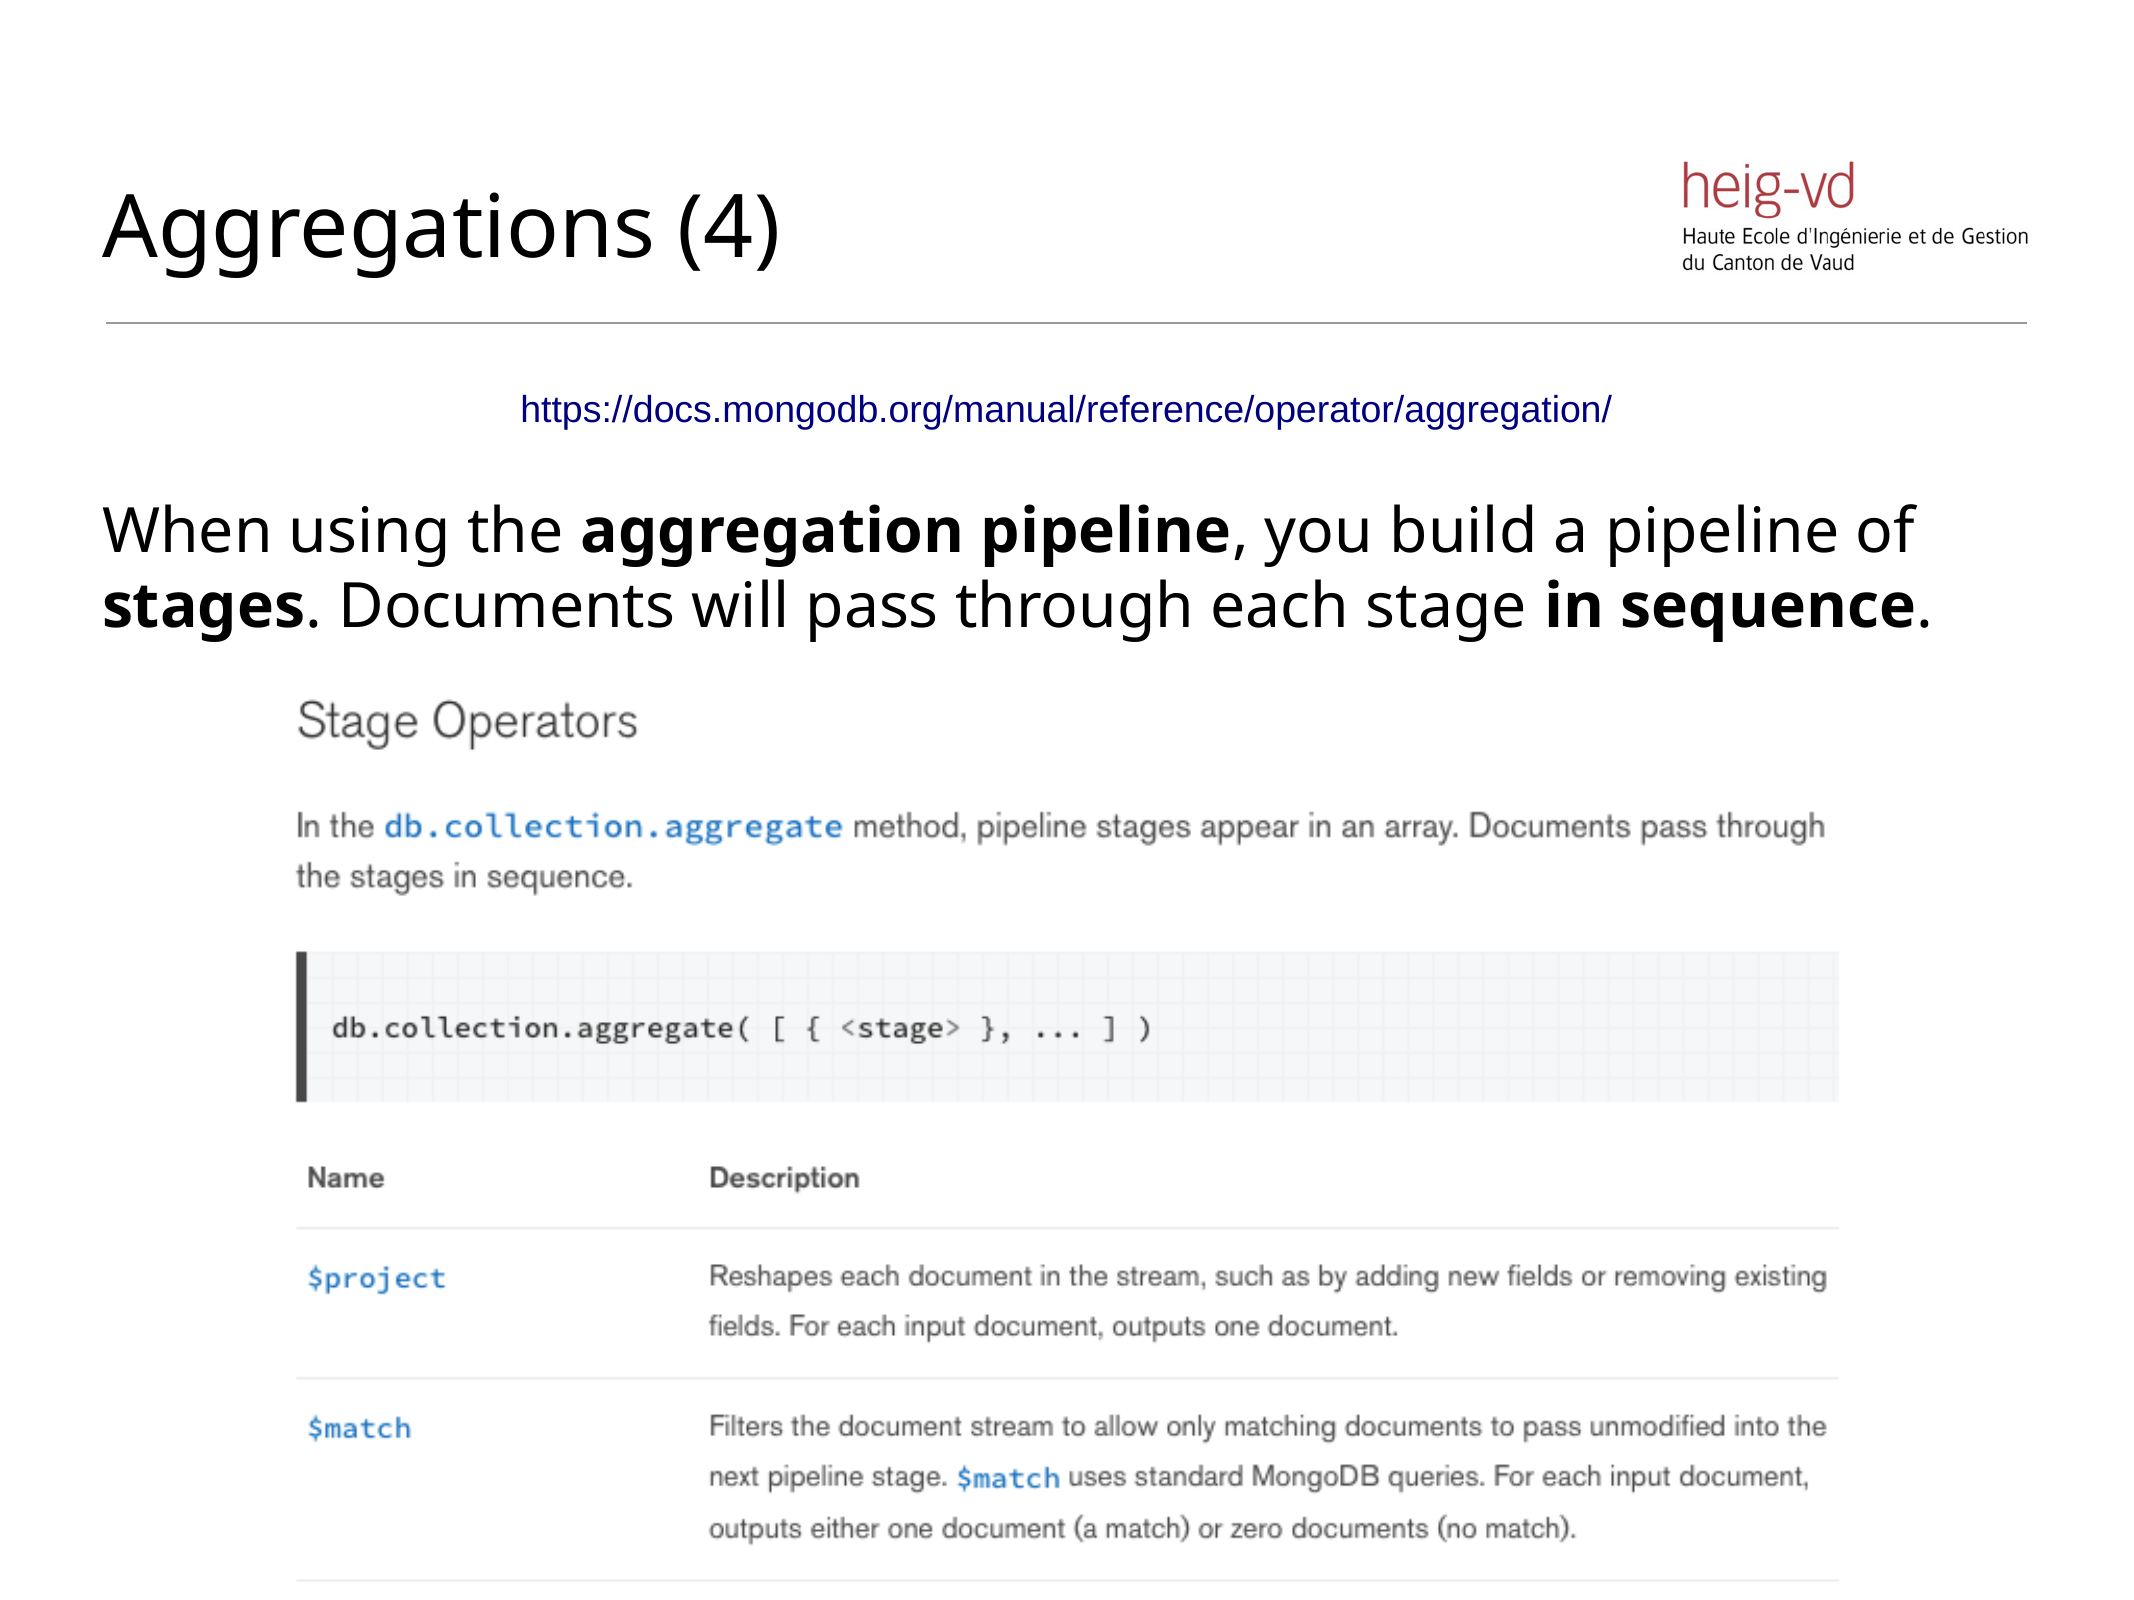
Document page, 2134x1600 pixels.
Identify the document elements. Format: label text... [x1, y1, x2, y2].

picture [278, 677, 1856, 1600]
title Aggregations (4) [93, 54, 2040, 284]
text_box When using the aggregation pipeline, you build a pipeline of stages. Documents will pass through each stage in sequence. [93, 481, 2040, 649]
text_box https://docs.mongodb.org/manual/reference/operator/aggregation/ [512, 376, 1622, 439]
